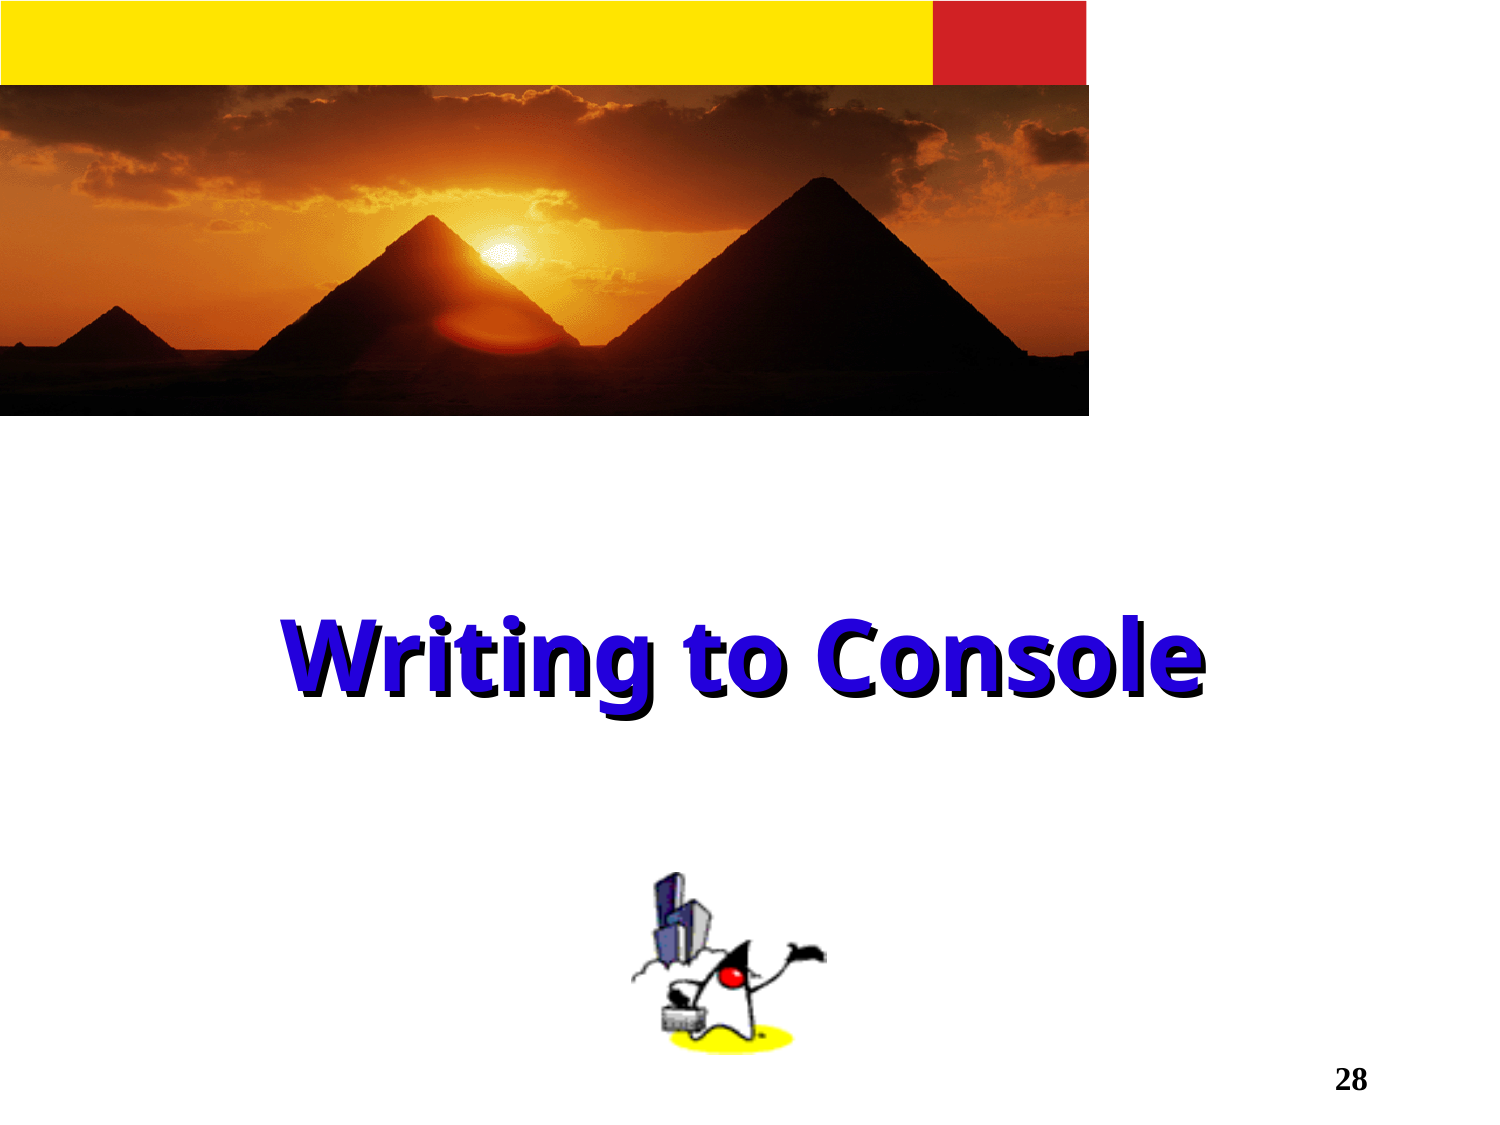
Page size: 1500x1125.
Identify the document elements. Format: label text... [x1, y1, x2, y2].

picture [0, 85, 1089, 416]
text_box Writing to Console [265, 582, 1222, 910]
picture [631, 872, 827, 1055]
